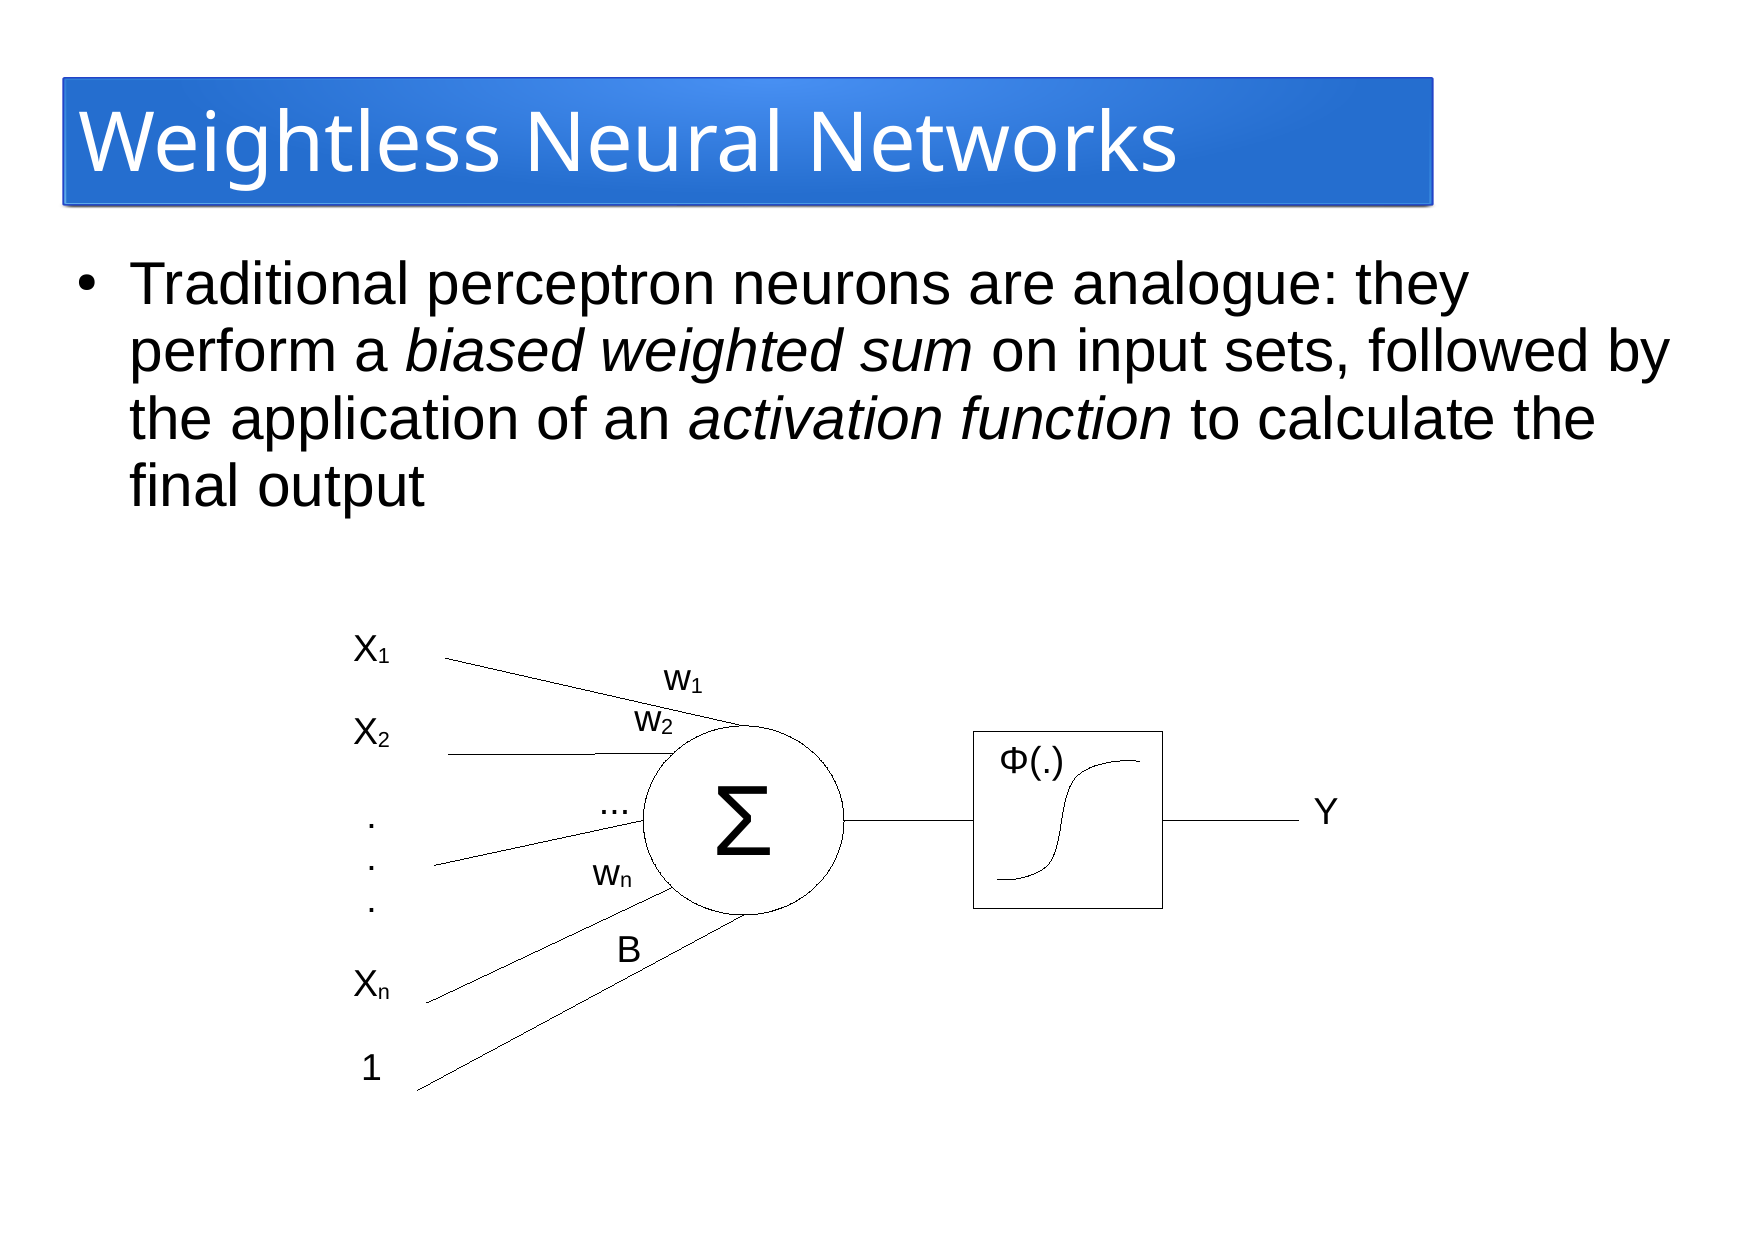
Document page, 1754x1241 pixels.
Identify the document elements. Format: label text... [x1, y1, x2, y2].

picture [58, 77, 1439, 209]
text_box w2 [619, 690, 689, 760]
list Traditional perceptron neurons are analogue: they perform a biased weighted sum on input sets, followed by the application of an activation function to calculate the final output [58, 249, 1696, 555]
text_box Φ(.) [973, 731, 1163, 909]
text_box X1 X2 . . . Xn 1 [336, 619, 407, 1134]
text_box B [601, 920, 657, 978]
title Weightless Neural Networks [78, 80, 1429, 198]
text_box wn [578, 844, 647, 914]
text_box Σ [643, 725, 845, 915]
text_box ... [584, 773, 655, 831]
text_box Y [1298, 783, 1354, 858]
text_box w1 [649, 649, 718, 719]
